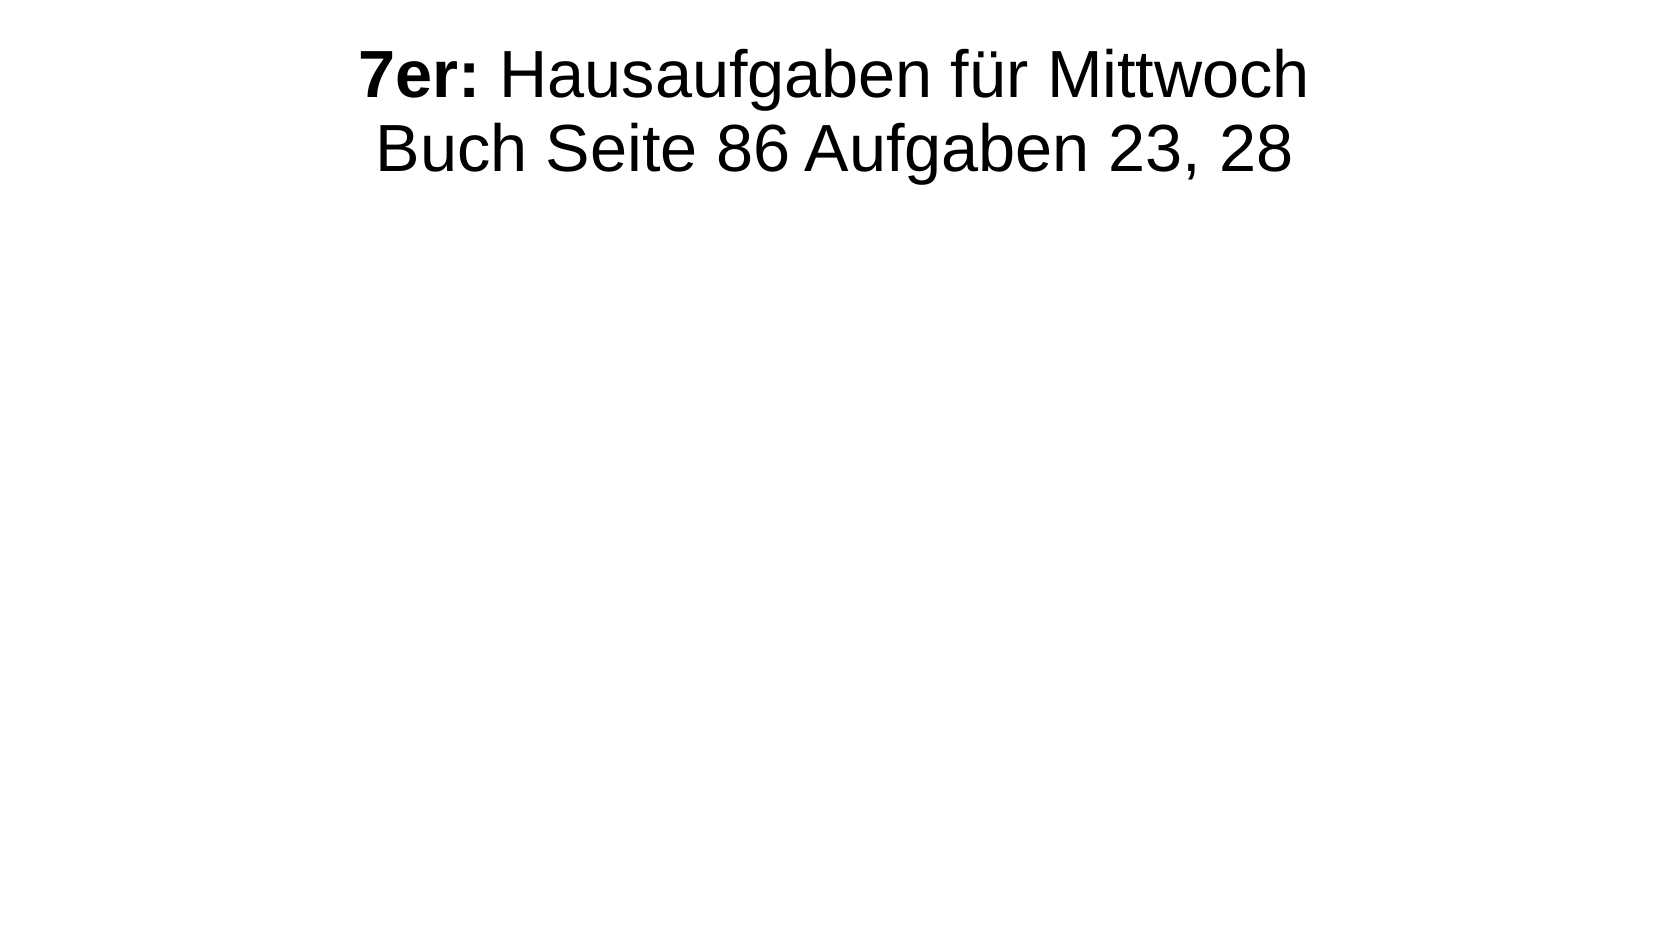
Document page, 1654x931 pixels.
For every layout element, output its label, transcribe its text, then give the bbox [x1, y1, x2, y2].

subtitle 7er: Hausaufgaben für Mittwoch Buch Seite 86 Aufgaben 23, 28 [90, 36, 1579, 577]
